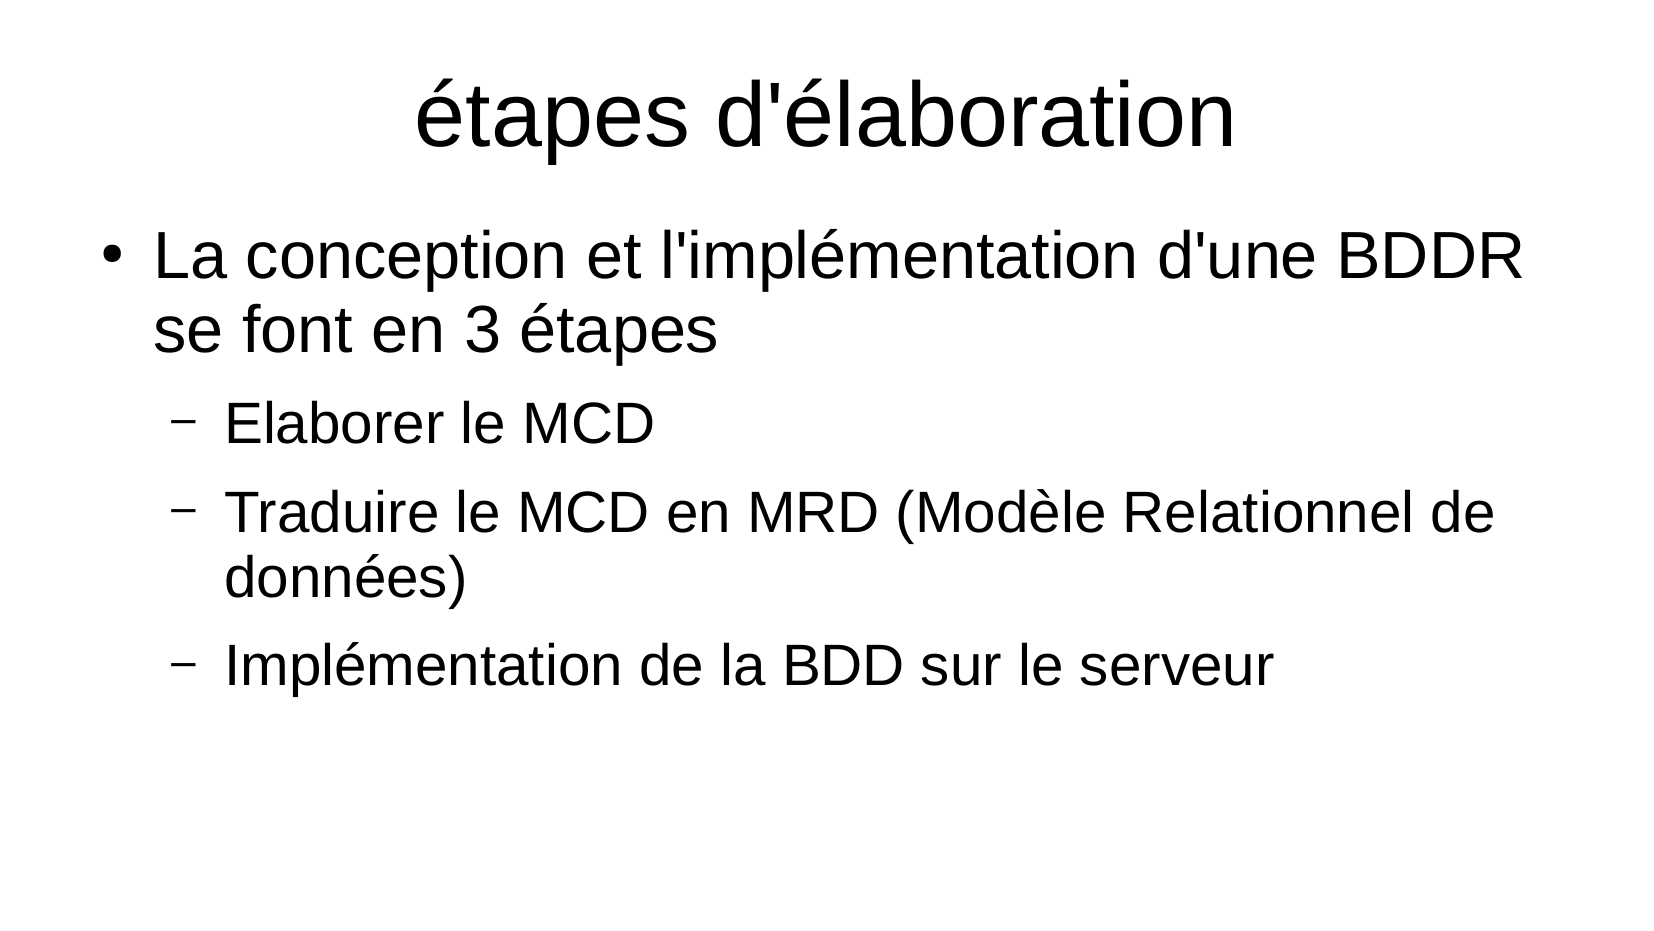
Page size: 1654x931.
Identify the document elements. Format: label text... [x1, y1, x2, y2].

title étapes d'élaboration [82, 37, 1571, 193]
list La conception et l'implémentation d'une BDDR se font en 3 étapes Elaborer le MCD Traduire le MCD en MRD (Modèle Relationnel de données) Implémentation de la BDD sur le serveur [82, 217, 1571, 758]
